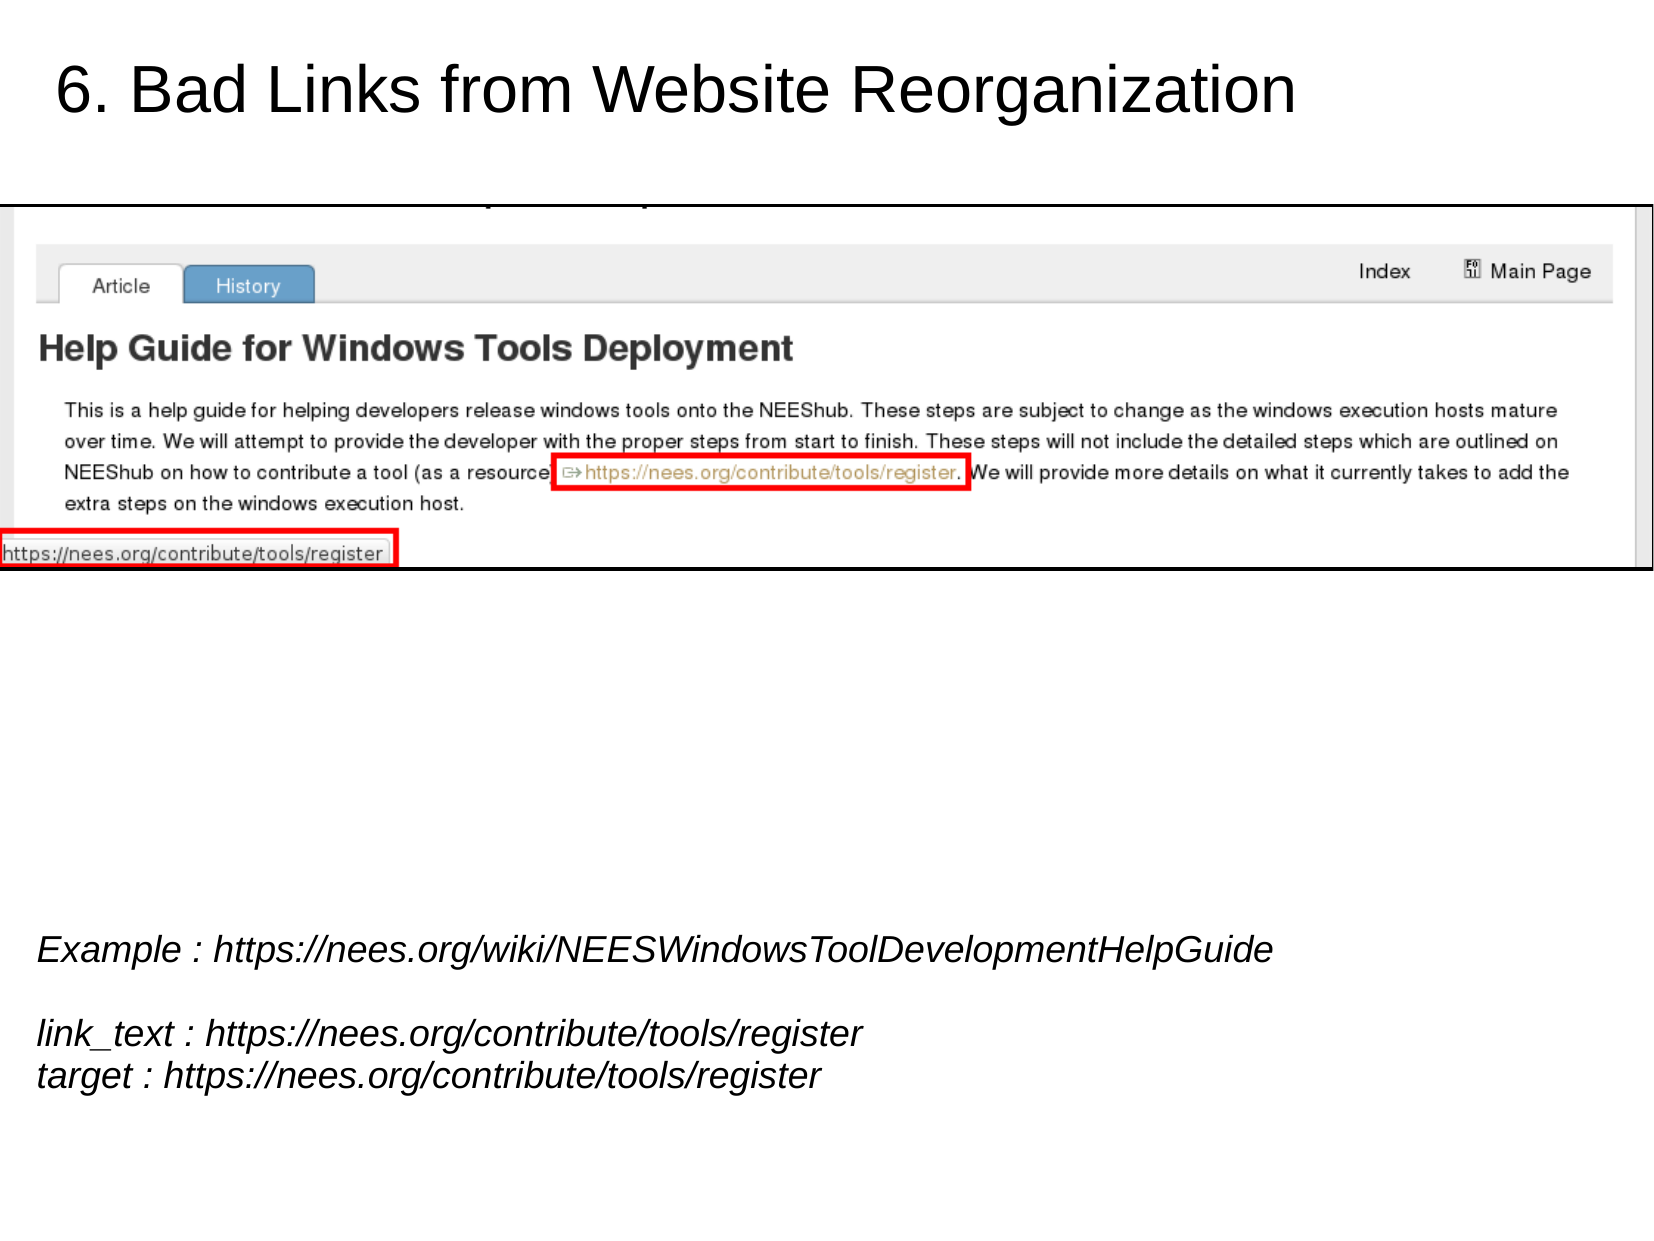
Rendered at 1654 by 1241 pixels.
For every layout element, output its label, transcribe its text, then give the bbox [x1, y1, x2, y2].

picture [0, 206, 1653, 568]
text_box 6. Bad Links from Website Reorganization [41, 45, 1456, 166]
text_box Example : https://nees.org/wiki/NEESWindowsToolDevelopmentHelpGuide link_text : https://nees.org/contribute/tools/register target : https://nees.org/contribute/tools/register [21, 920, 1576, 1104]
